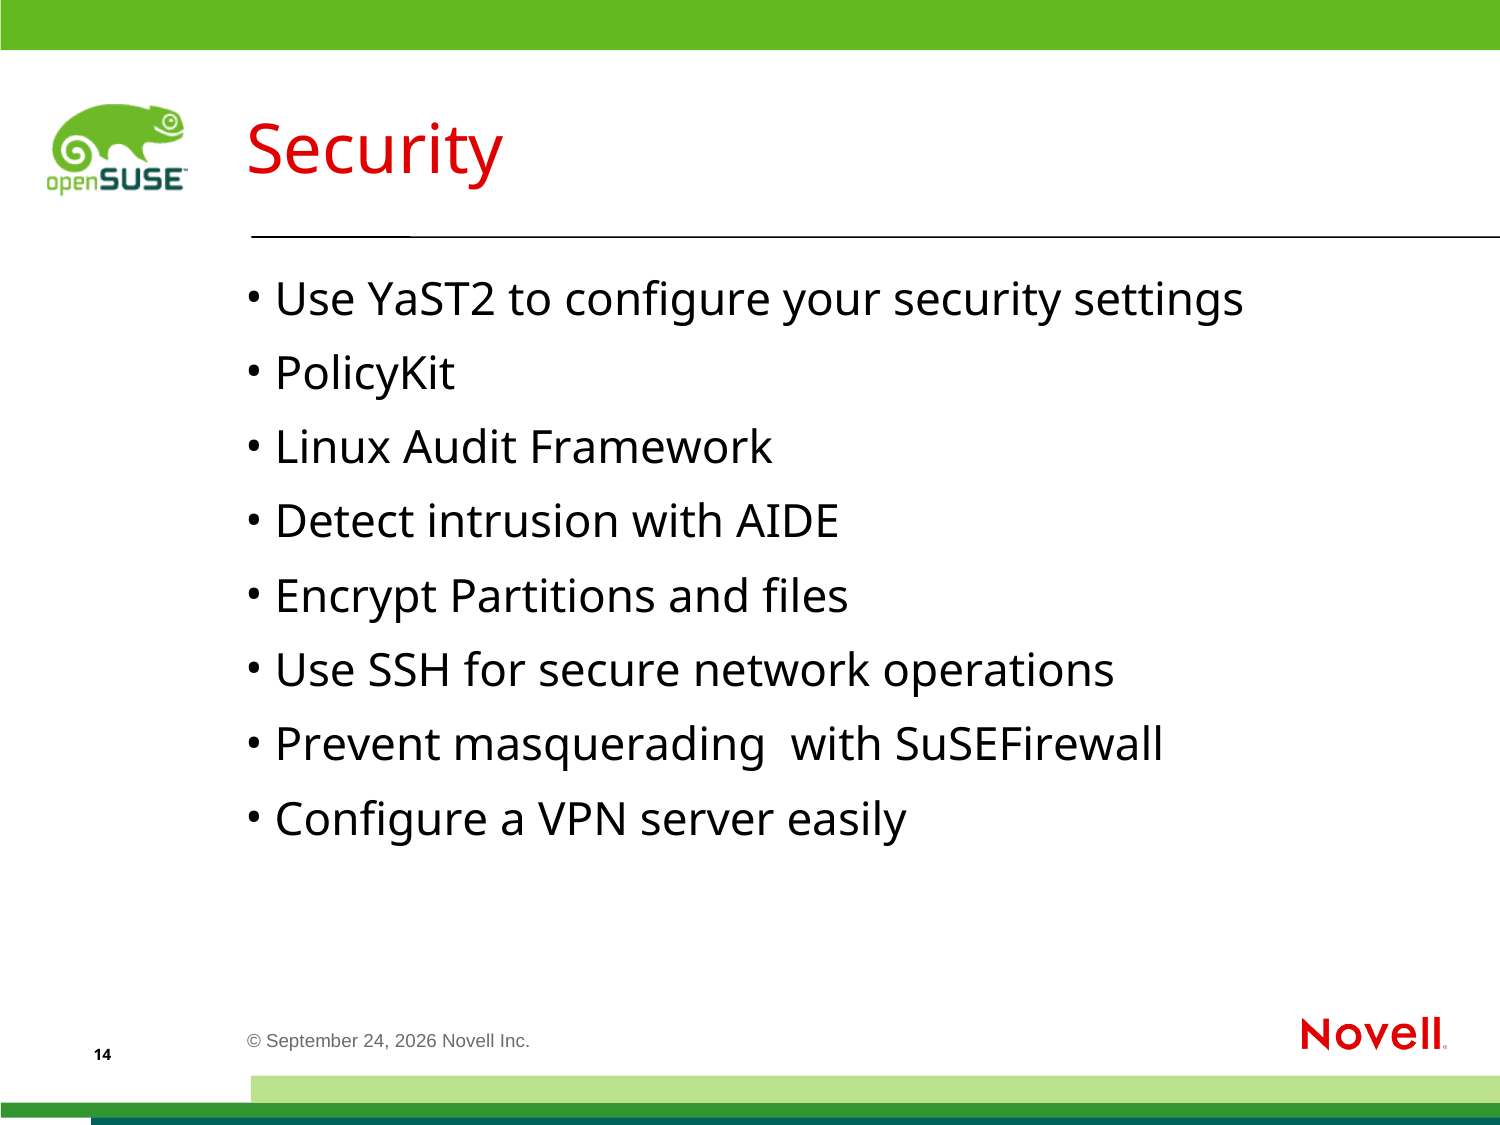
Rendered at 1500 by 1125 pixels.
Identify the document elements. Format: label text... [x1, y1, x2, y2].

list Use YaST2 to configure your security settings PolicyKit Linux Audit Framework Detect intrusion with AIDE Encrypt Partitions and files Use SSH for secure network operations Prevent masquerading with SuSEFirewall Configure a VPN server easily [245, 267, 1458, 1010]
picture [47, 104, 188, 197]
title Security [246, 68, 1409, 231]
picture [1295, 1011, 1453, 1056]
